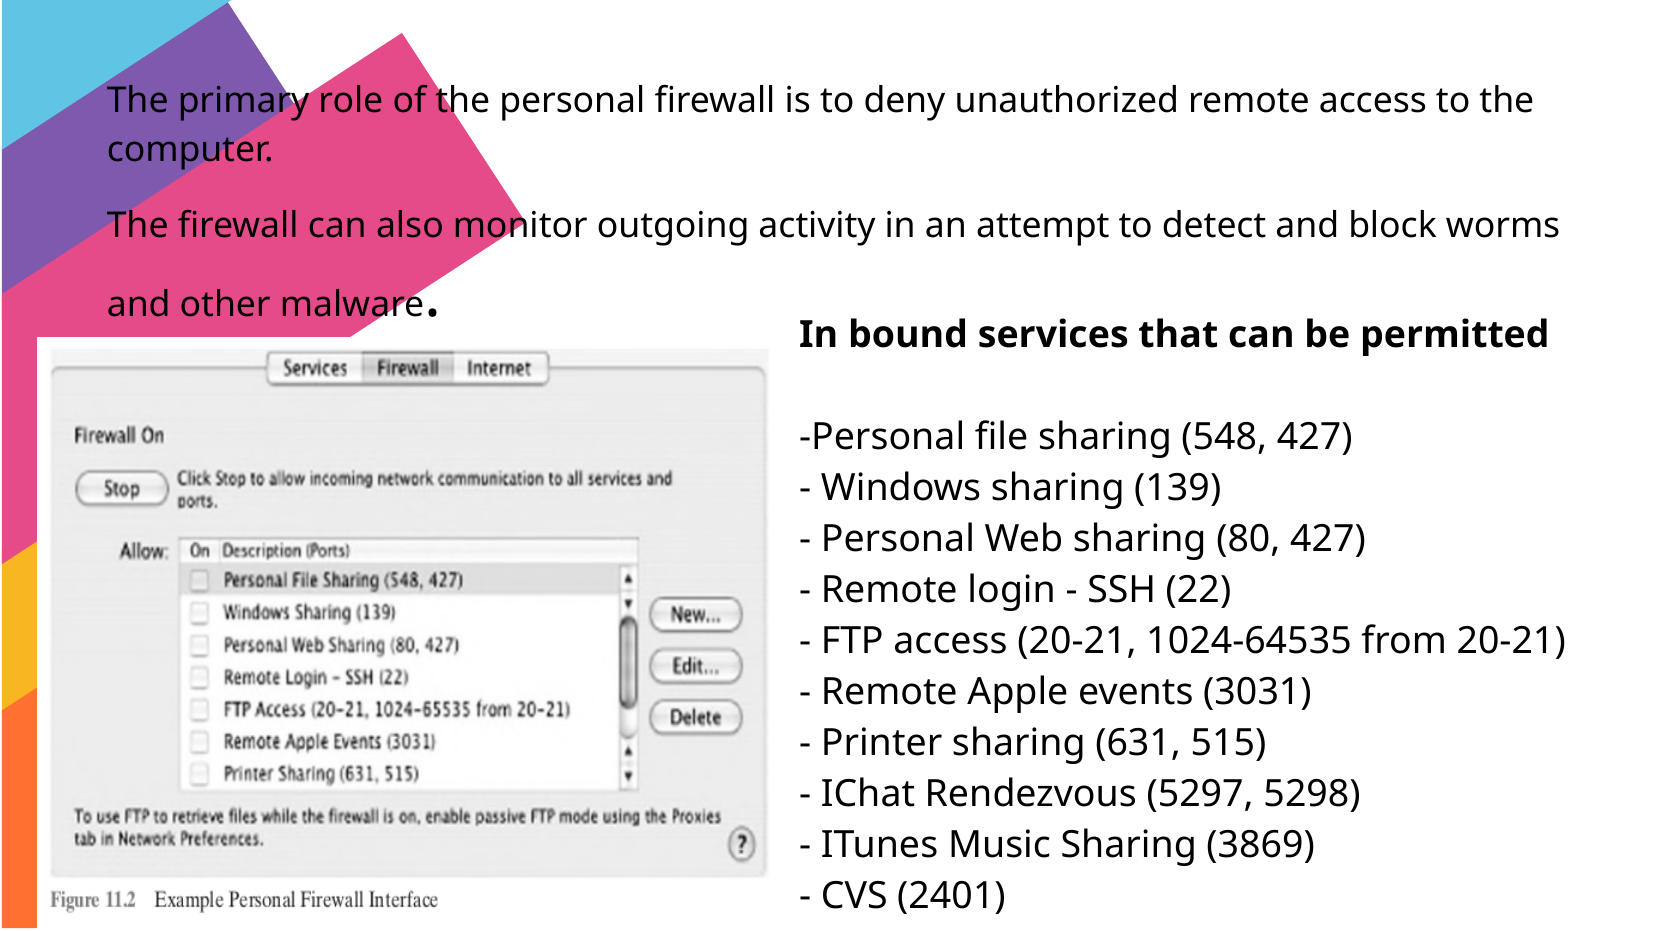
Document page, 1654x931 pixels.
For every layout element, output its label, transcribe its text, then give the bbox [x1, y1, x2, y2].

list The primary role of the personal firewall is to deny unauthorized remote access to the computer. The firewall can also monitor outgoing activity in an attempt to detect and block worms and other malware. [39, 75, 1576, 337]
text_box In bound services that can be permitted -Personal file sharing (548, 427) - Windows sharing (139) - Personal Web sharing (80, 427) - Remote login - SSH (22) - FTP access (20-21, 1024-64535 from 20-21) - Remote Apple events (3031) - Printer sharing (631, 515) - IChat Rendezvous (5297, 5298) - ITunes Music Sharing (3869) - CVS (2401) [784, 300, 1610, 925]
picture [37, 337, 785, 931]
